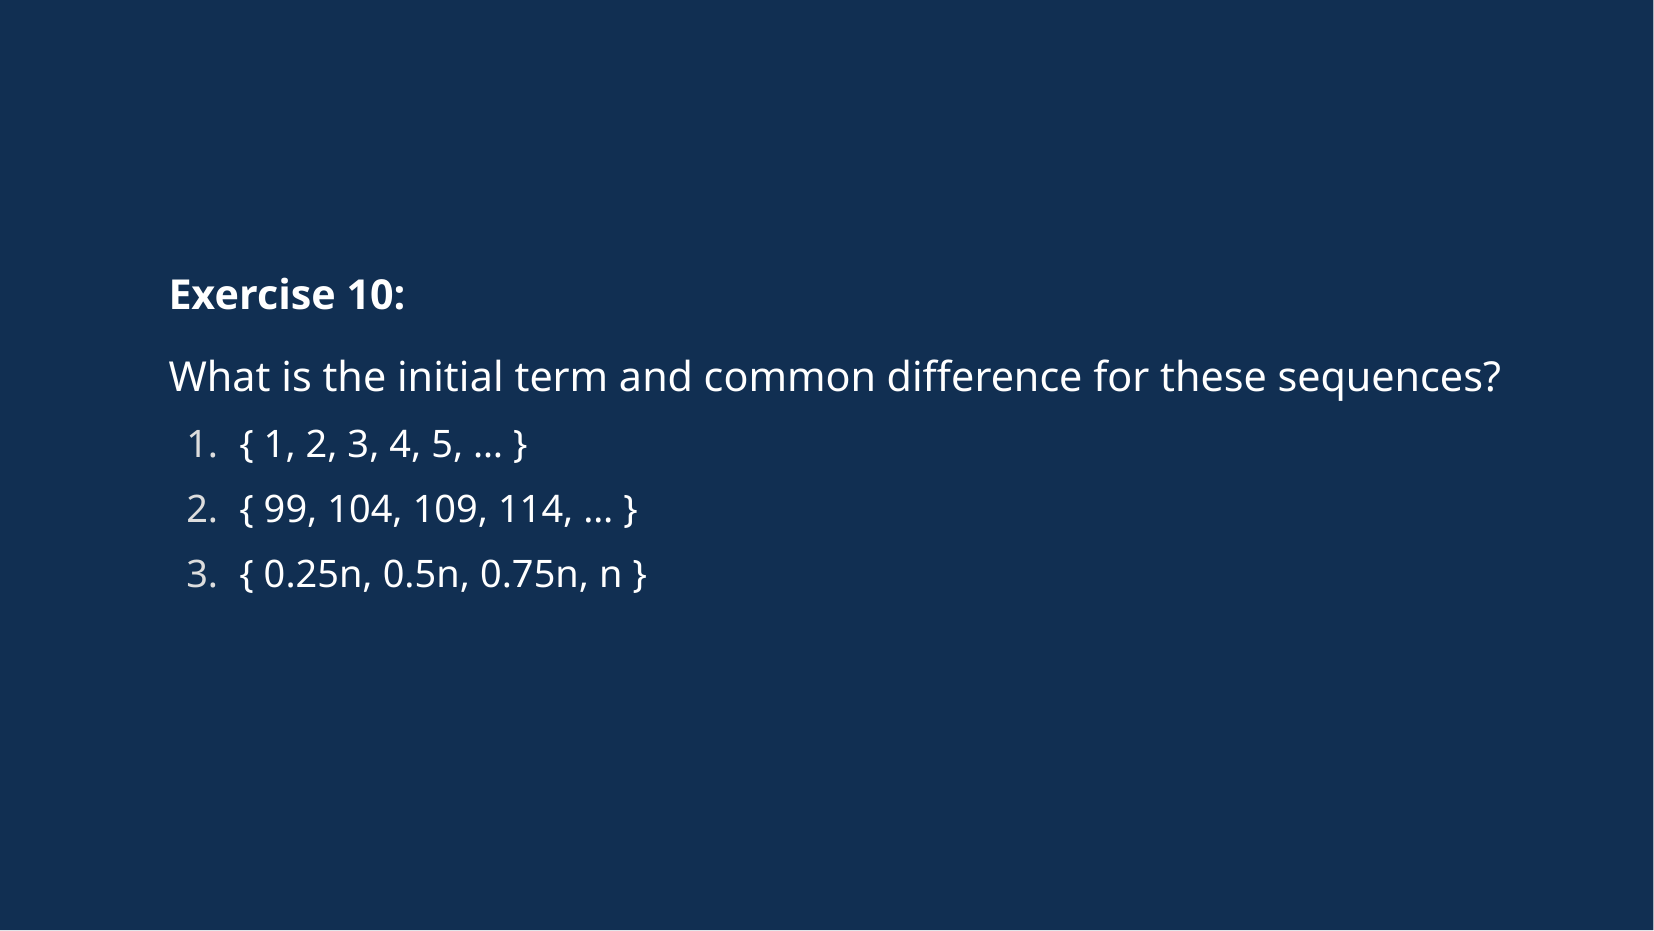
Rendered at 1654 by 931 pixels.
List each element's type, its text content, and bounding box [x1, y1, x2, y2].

list Exercise 10: What is the initial term and common difference for these sequences? { 1, 2, 3, 4, 5, … } { 99, 104, 109, 114, … } { 0.25n, 0.5n, 0.75n, n } [97, 268, 1563, 806]
